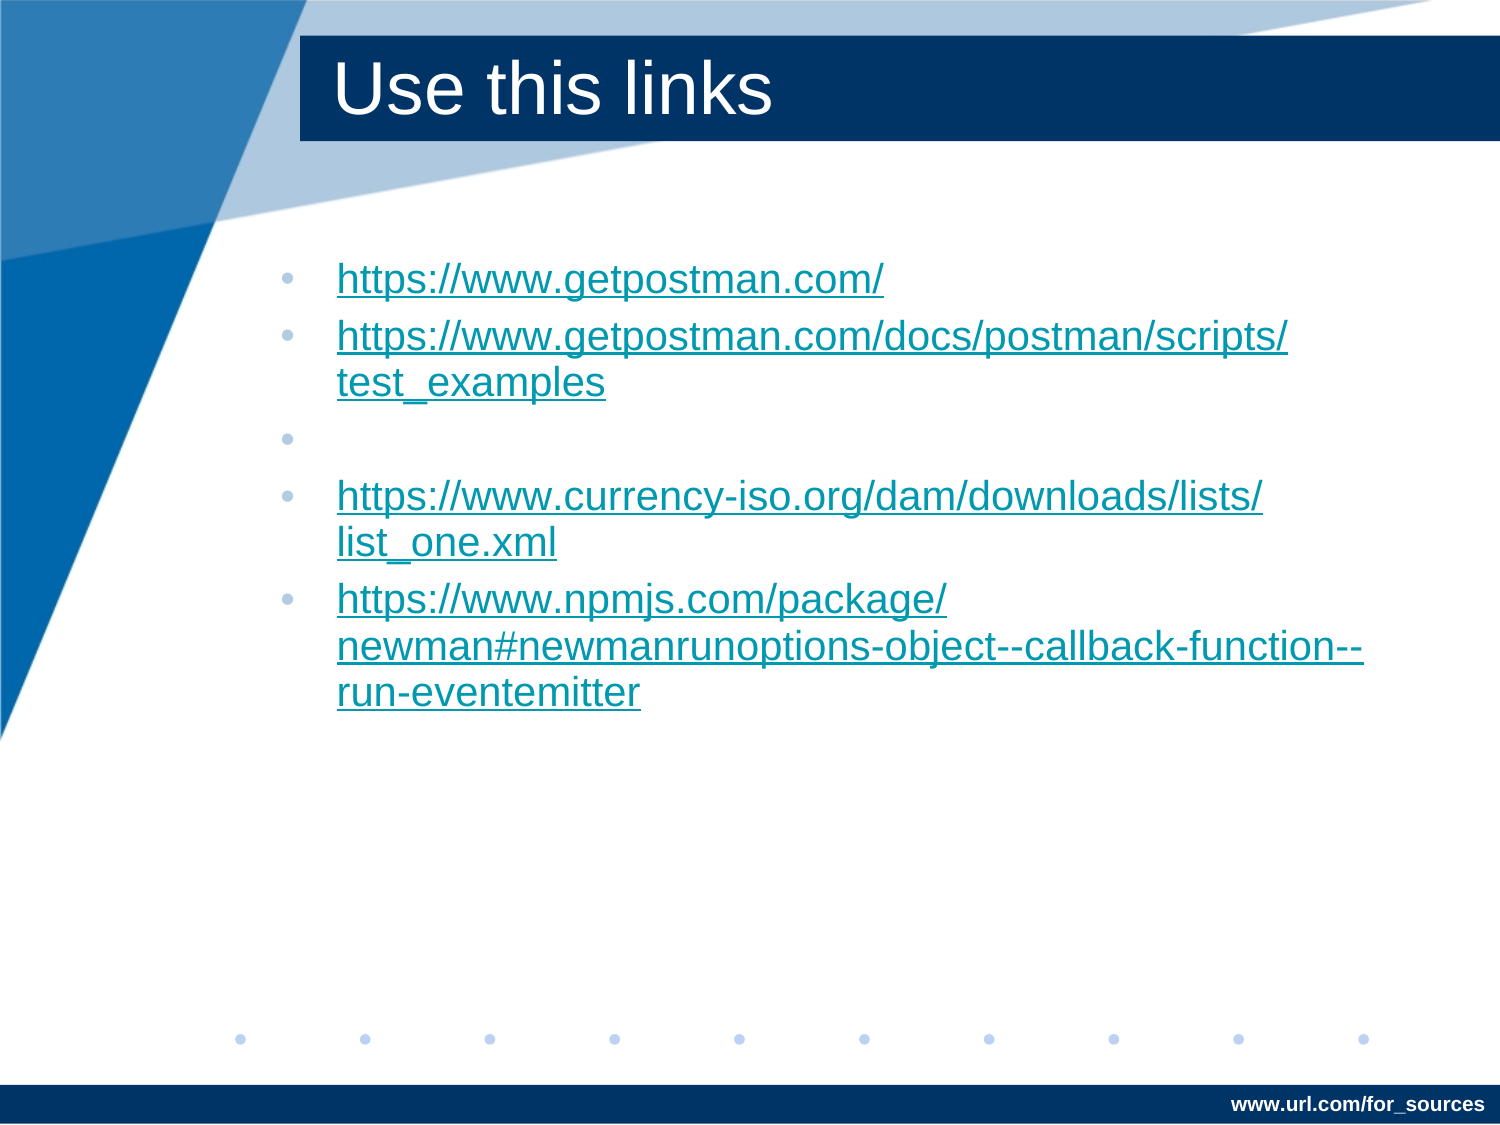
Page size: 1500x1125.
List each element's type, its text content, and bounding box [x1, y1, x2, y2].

title Use this links [300, 35, 1500, 142]
text_box https://www.getpostman.com/ https://www.getpostman.com/docs/postman/scripts/test_examples https://www.currency-iso.org/dam/downloads/lists/list_one.xml https://www.npmjs.com/package/newman#newmanrunoptions-object--callback-function--run-eventemitter [265, 248, 1447, 790]
picture [0, 0, 1500, 842]
